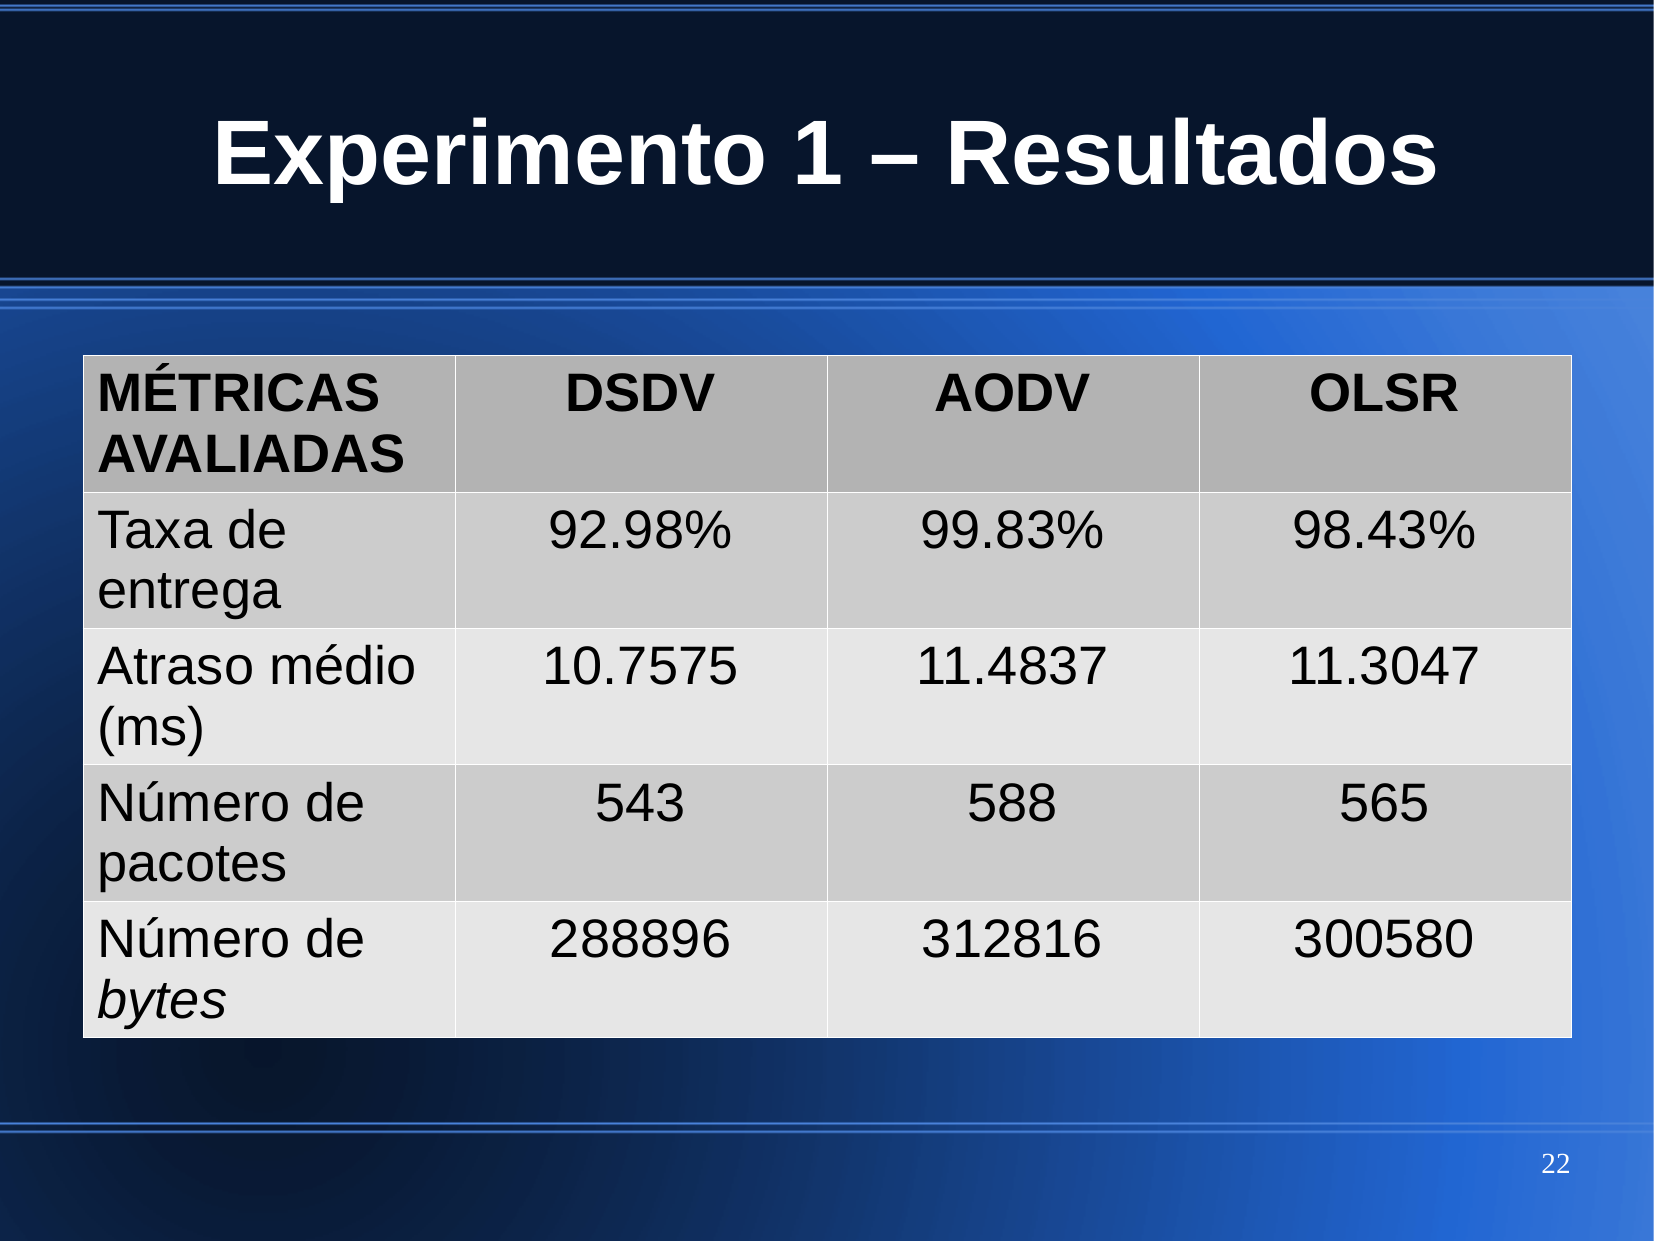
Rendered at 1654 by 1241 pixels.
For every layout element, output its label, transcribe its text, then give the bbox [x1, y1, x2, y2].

table_cell 312816 [828, 902, 1199, 1037]
table_cell 565 [1200, 765, 1571, 901]
table_header OLSR [1200, 356, 1571, 492]
table_cell Atraso médio (ms) [84, 629, 455, 764]
table_cell Número de pacotes [84, 765, 455, 901]
table_header MÉTRICAS AVALIADAS [84, 356, 455, 492]
title Experimento 1 – Resultados [82, 49, 1571, 257]
table_cell Número de bytes [84, 902, 455, 1037]
table_header AODV [828, 356, 1199, 492]
table_cell 99.83% [828, 493, 1199, 628]
table_cell 588 [828, 765, 1199, 901]
picture [0, 0, 1654, 1241]
table_cell 11.4837 [828, 629, 1199, 764]
table_header DSDV [456, 356, 827, 492]
table_cell 11.3047 [1200, 629, 1571, 764]
table_cell 98.43% [1200, 493, 1571, 628]
table_cell 92.98% [456, 493, 827, 628]
table_cell 300580 [1200, 902, 1571, 1037]
table_cell 288896 [456, 902, 827, 1037]
table_cell Taxa de entrega [84, 493, 455, 628]
table_cell 10.7575 [456, 629, 827, 764]
table_cell 543 [456, 765, 827, 901]
